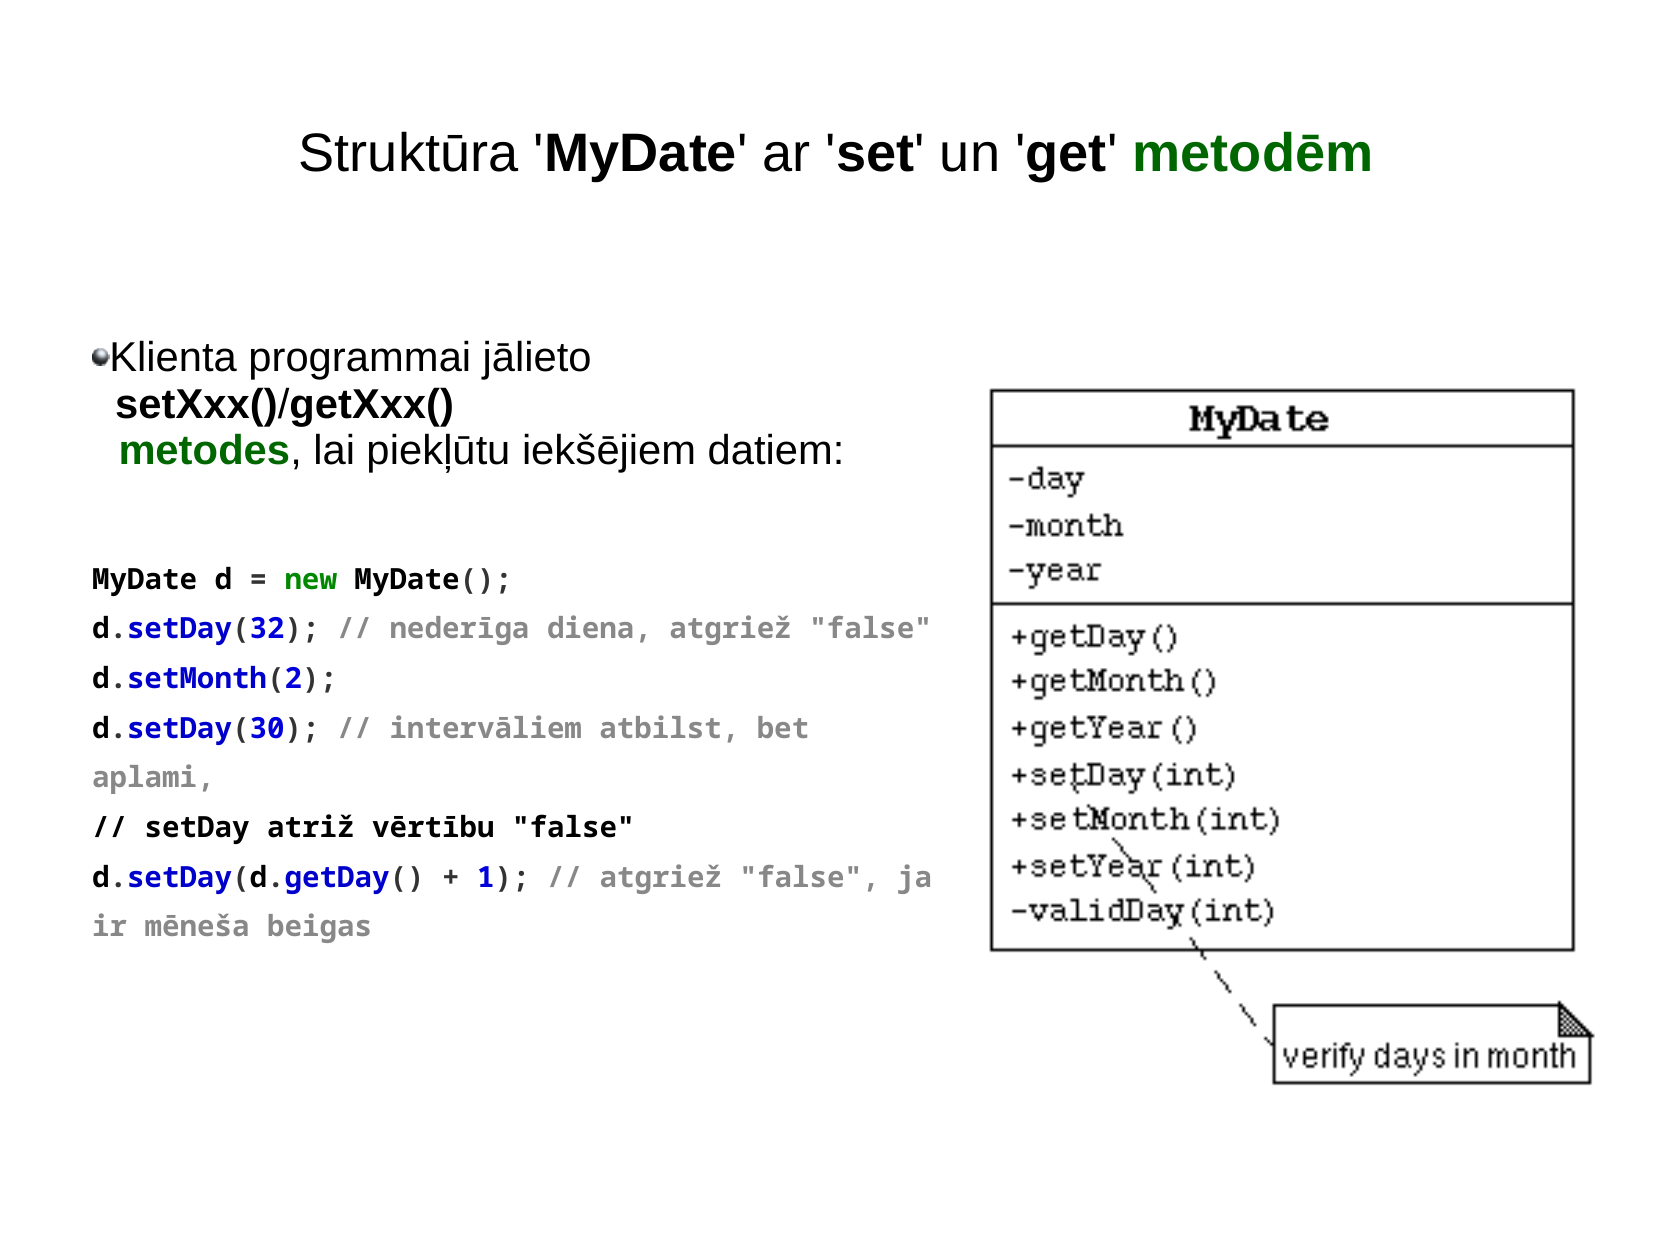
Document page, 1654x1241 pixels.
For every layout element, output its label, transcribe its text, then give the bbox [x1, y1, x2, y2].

title Struktūra 'MyDate' ar 'set' un 'get' metodēm [82, 49, 1571, 257]
picture [980, 379, 1606, 1099]
subtitle Klienta programmai jālieto setXxx()/getXxx() metodes, lai piekļūtu iekšējiem datiem: MyDate d = new MyDate(); d.setDay(32); // nederīga diena, atgriež "false" d.setMonth(2); d.setDay(30); // intervāliem atbilst, bet aplami, // setDay atriž vērtību "false" d.setDay(d.getDay() + 1); // atgriež "false", ja ir mēneša beigas [92, 257, 934, 1146]
